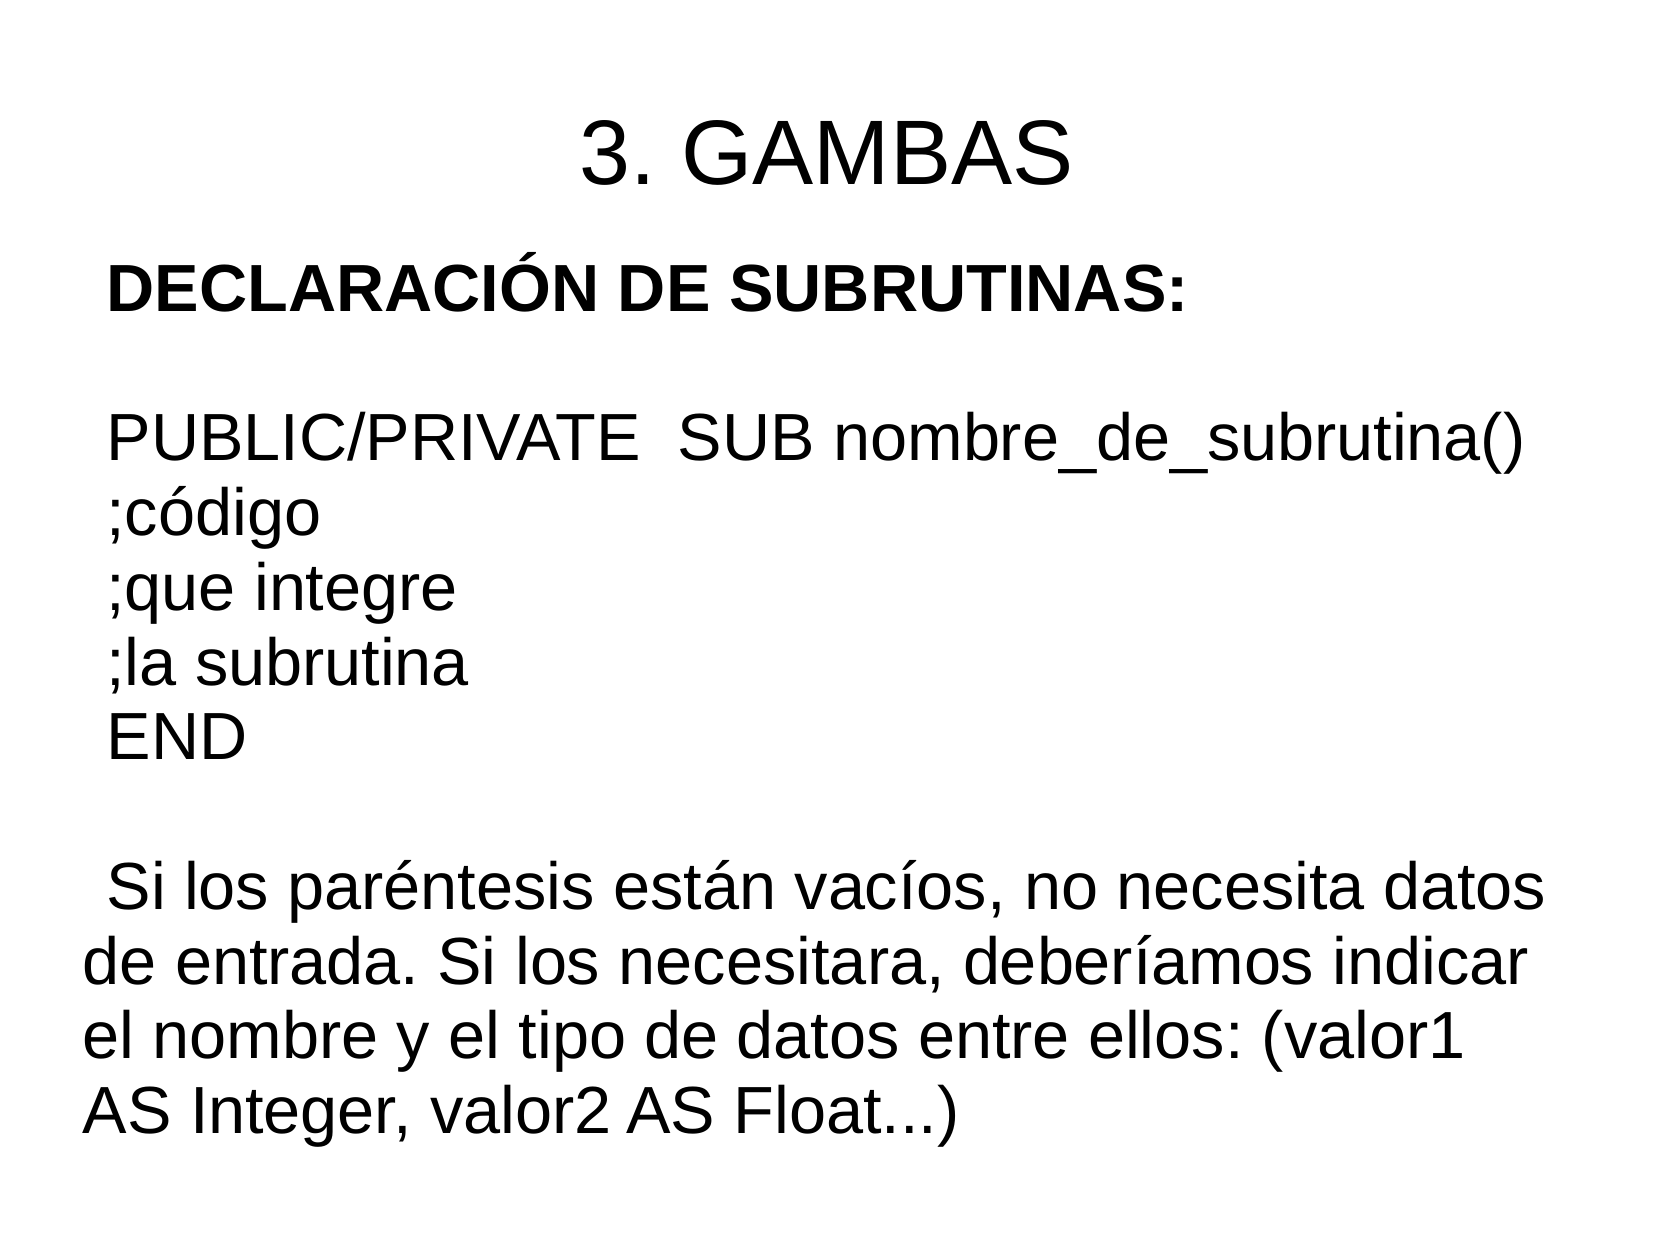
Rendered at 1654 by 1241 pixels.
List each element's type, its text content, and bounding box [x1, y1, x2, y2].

title 3. GAMBAS [82, 49, 1571, 250]
subtitle DECLARACIÓN DE SUBRUTINAS: PUBLIC/PRIVATE SUB nombre_de_subrutina() ;código ;que integre ;la subrutina END Si los paréntesis están vacíos, no necesita datos de entrada. Si los necesitara, deberíamos indicar el nombre y el tipo de datos entre ellos: (valor1 AS Integer, valor2 AS Float...) [82, 250, 1571, 1149]
